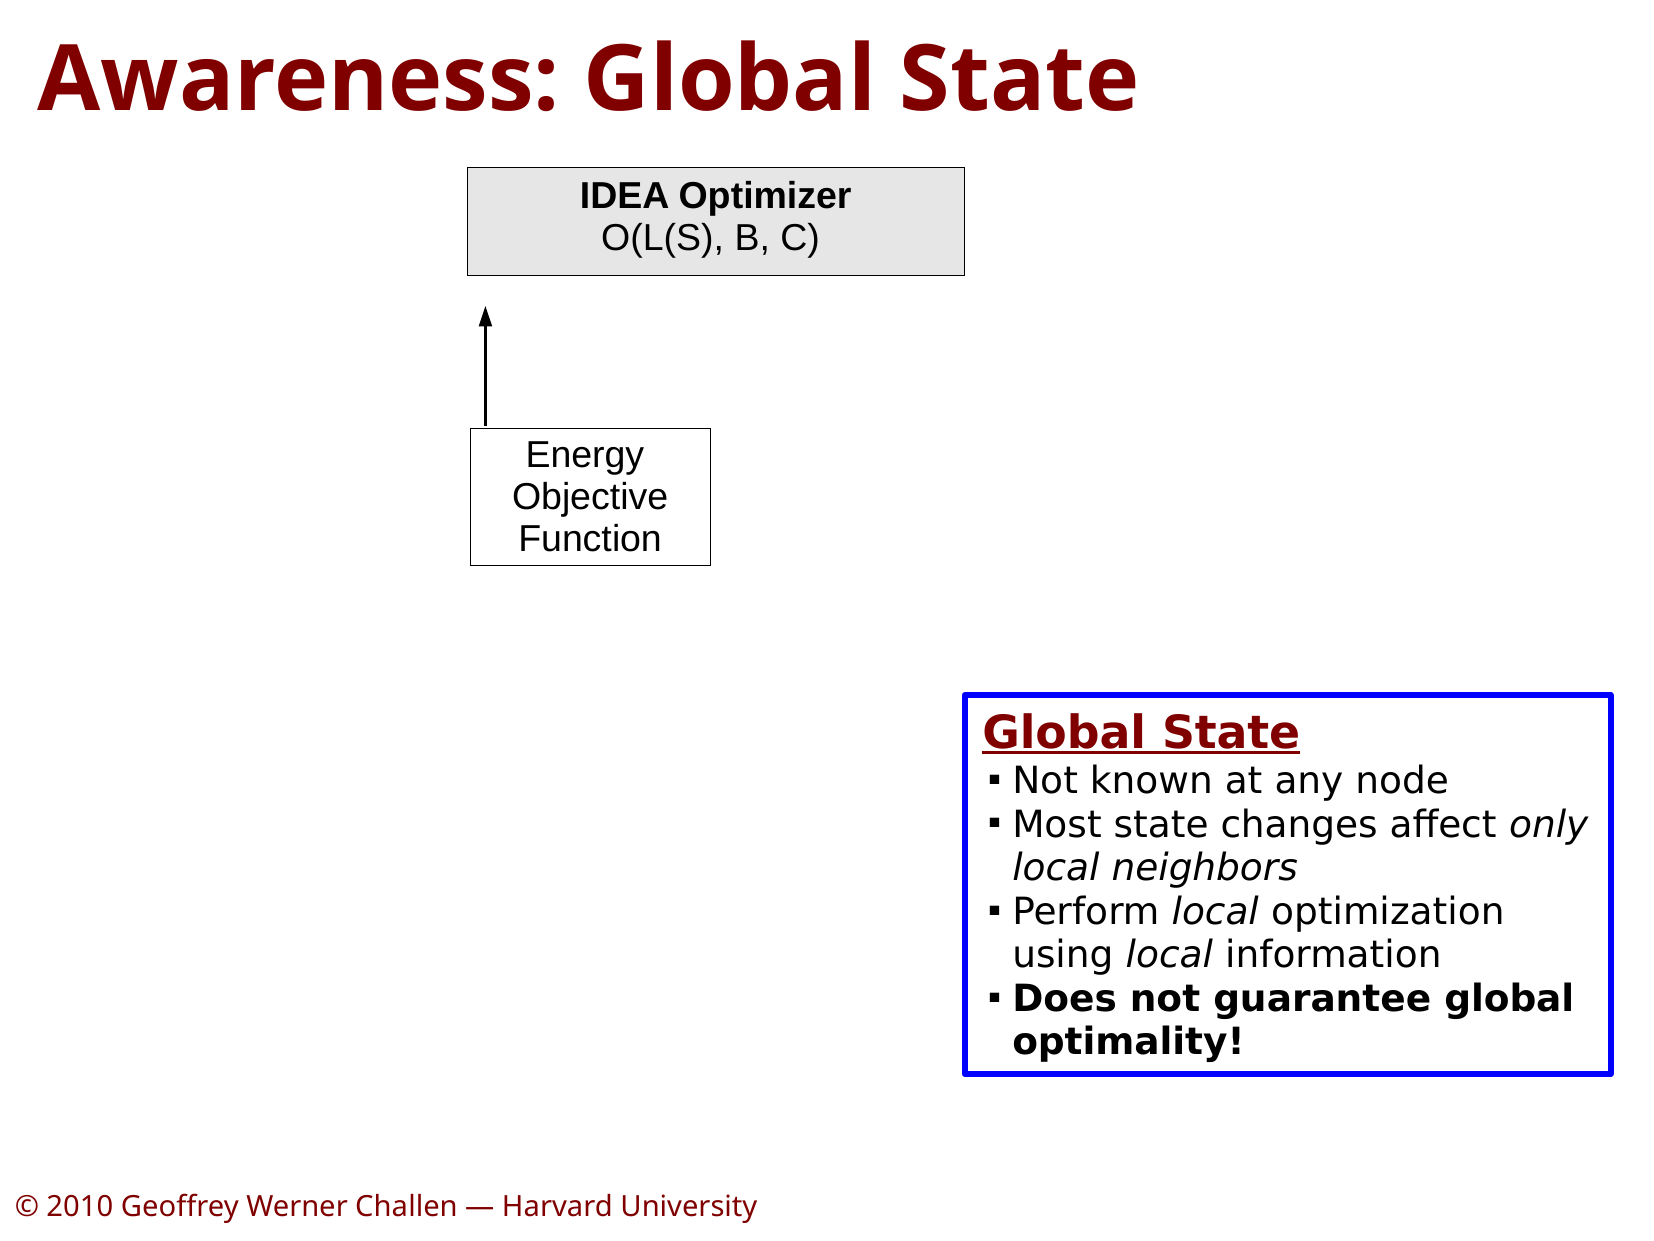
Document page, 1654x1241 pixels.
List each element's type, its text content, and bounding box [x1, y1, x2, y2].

text_box Energy Objective Function [470, 428, 711, 566]
title Awareness: Global State [0, 0, 1654, 151]
text_box Global State Not known at any node Most state changes affect only local neighbors Perform local optimization using local information Does not guarantee global optimality! [964, 695, 1611, 1074]
text_box IDEA Optimizer O(L(S), B, C) [467, 167, 965, 276]
